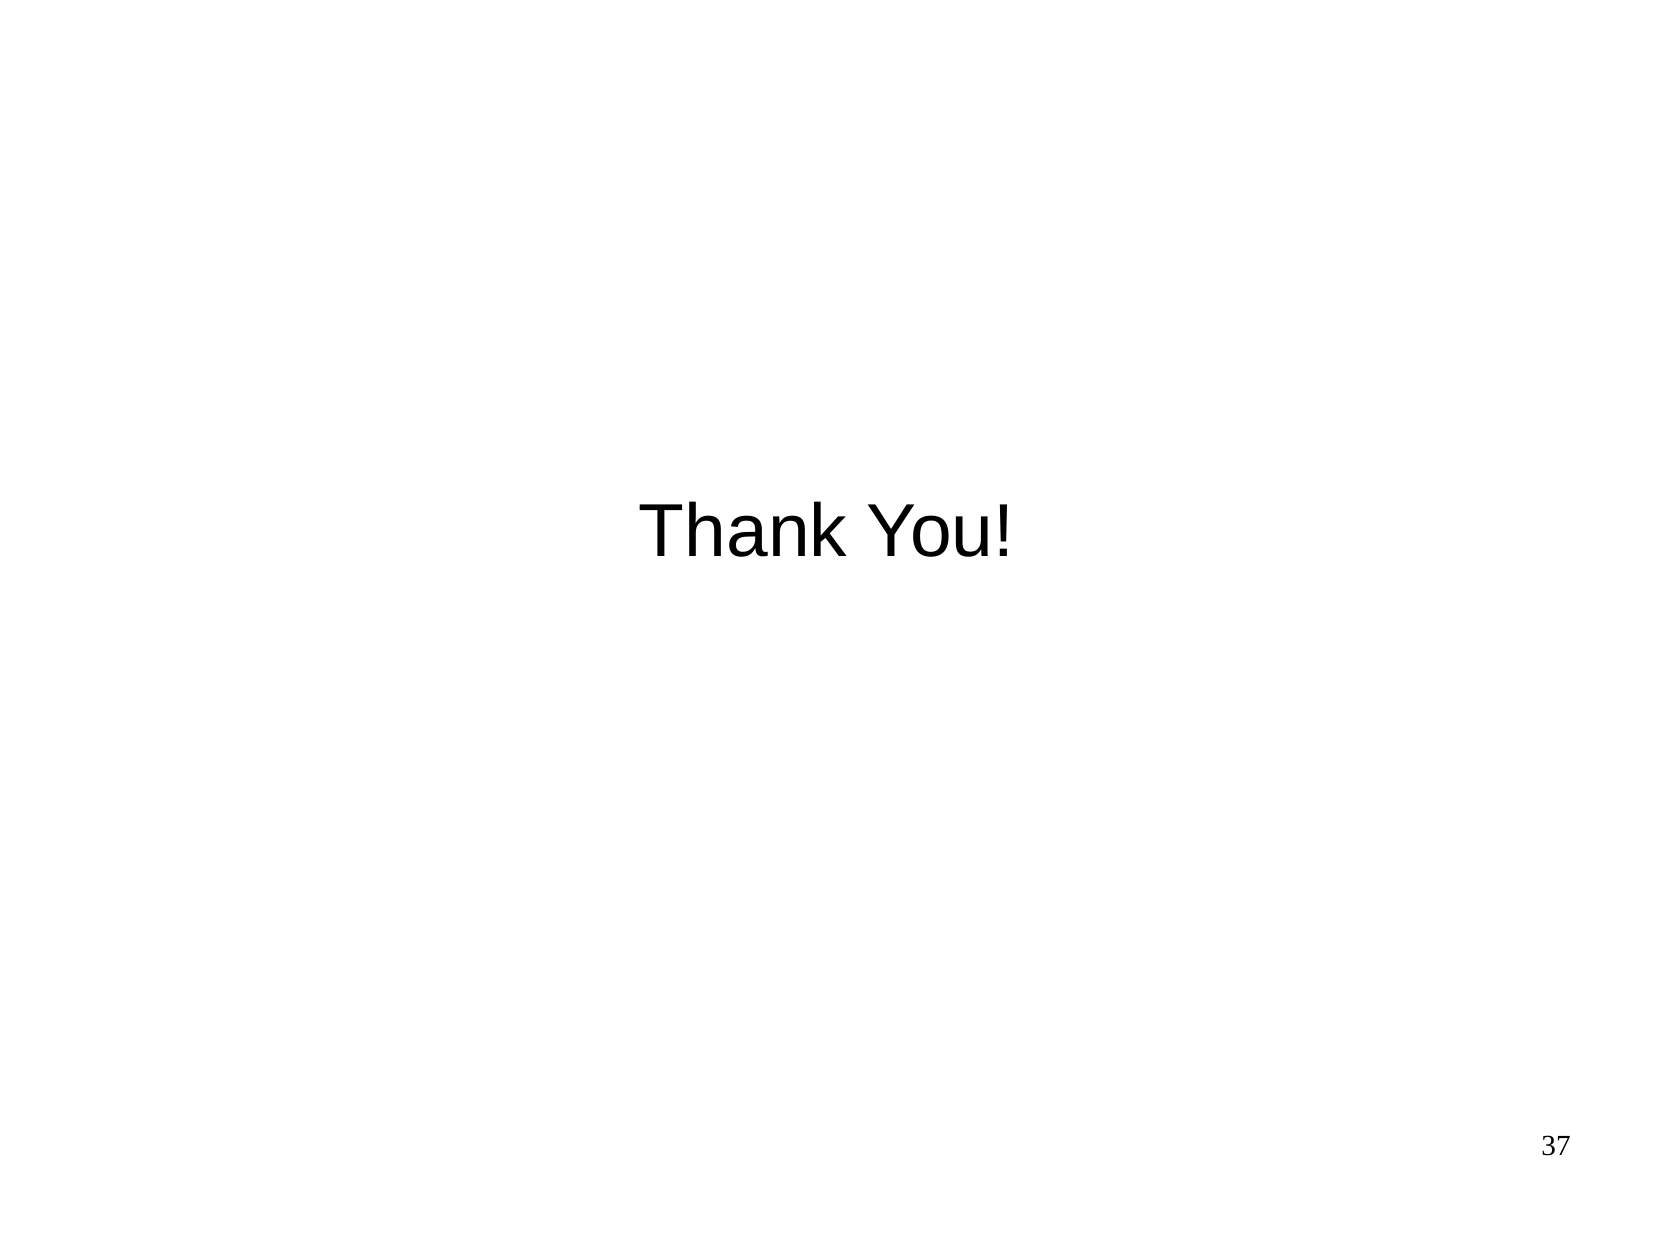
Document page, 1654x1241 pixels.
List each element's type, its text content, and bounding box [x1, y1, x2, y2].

list Thank You! [82, 488, 1571, 632]
